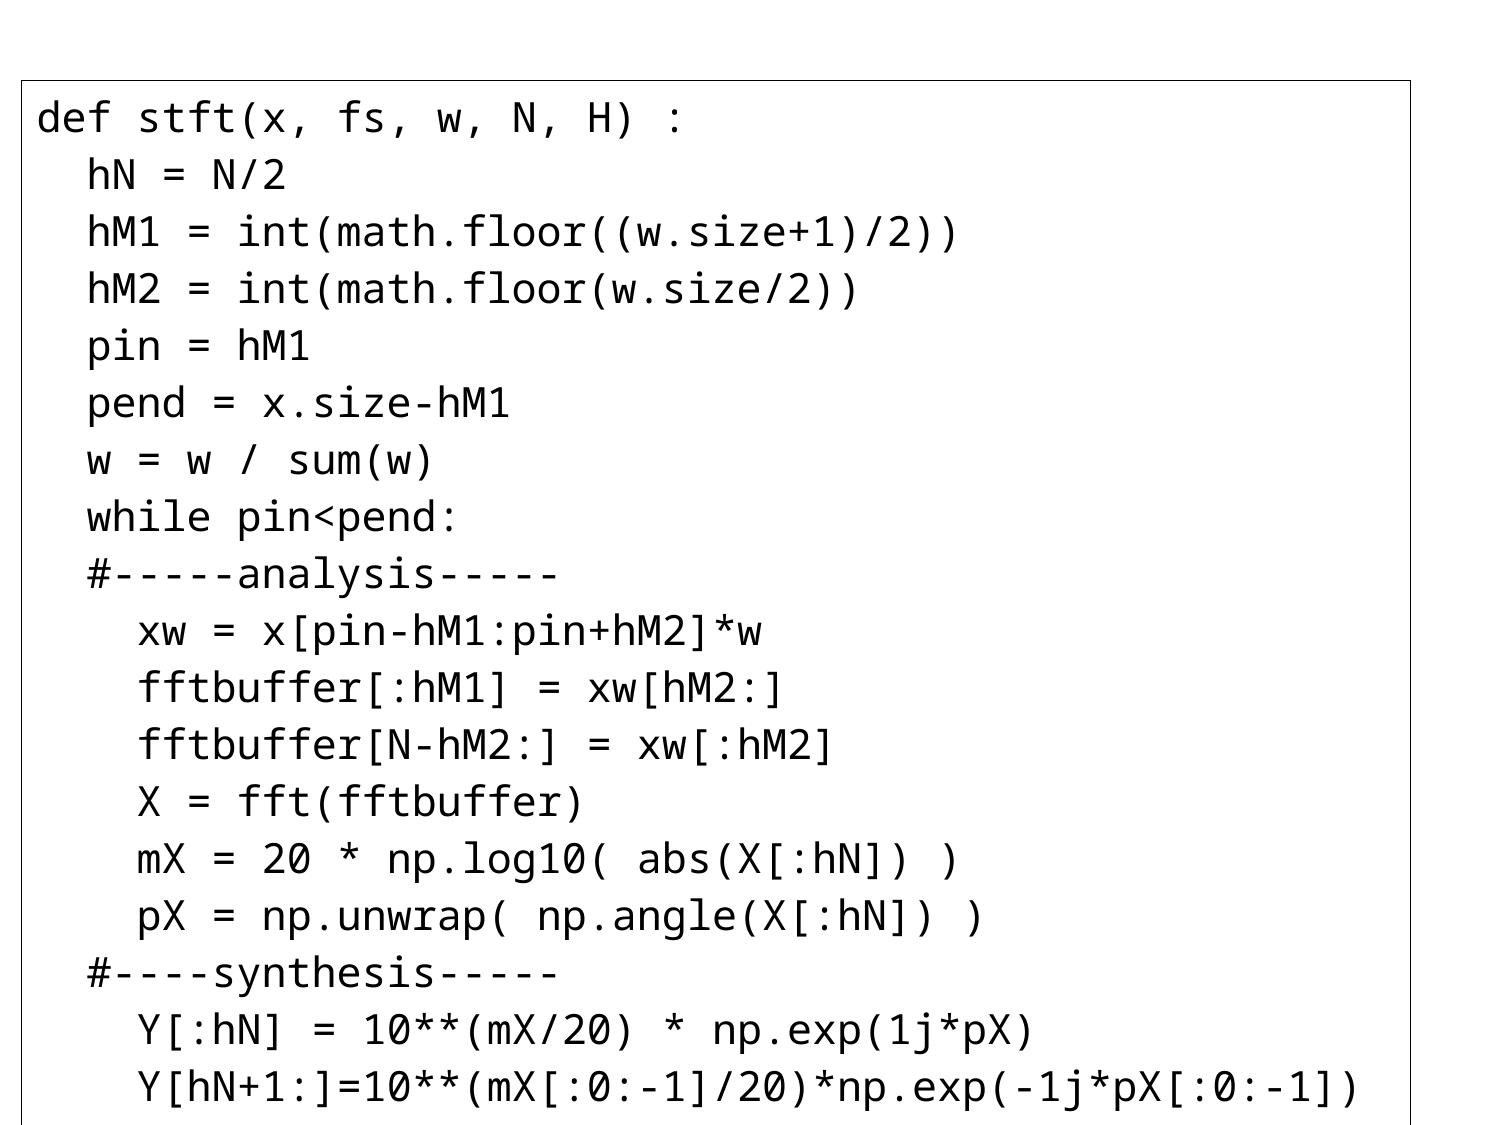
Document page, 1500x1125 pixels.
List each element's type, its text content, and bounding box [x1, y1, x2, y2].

text_box def stft(x, fs, w, N, H) : hN = N/2 hM1 = int(math.floor((w.size+1)/2)) hM2 = int(math.floor(w.size/2)) pin = hM1 pend = x.size-hM1 w = w / sum(w) while pin<pend: #-----analysis----- xw = x[pin-hM1:pin+hM2]*w fftbuffer[:hM1] = xw[hM2:] fftbuffer[N-hM2:] = xw[:hM2] X = fft(fftbuffer) mX = 20 * np.log10( abs(X[:hN]) ) pX = np.unwrap( np.angle(X[:hN]) ) #----synthesis----- Y[:hN] = 10**(mX/20) * np.exp(1j*pX) Y[hN+1:]=10**(mX[:0:-1]/20)*np.exp(-1j*pX[:0:-1]) fftbuffer = np.real( ifft(Y) ) yw[:hM2] = fftbuffer[N-hM2:] yw[hM2:] = fftbuffer[:hM1] y[pin-hM1:pin+hM2] += H*yw pin += H return y [21, 80, 1411, 1098]
